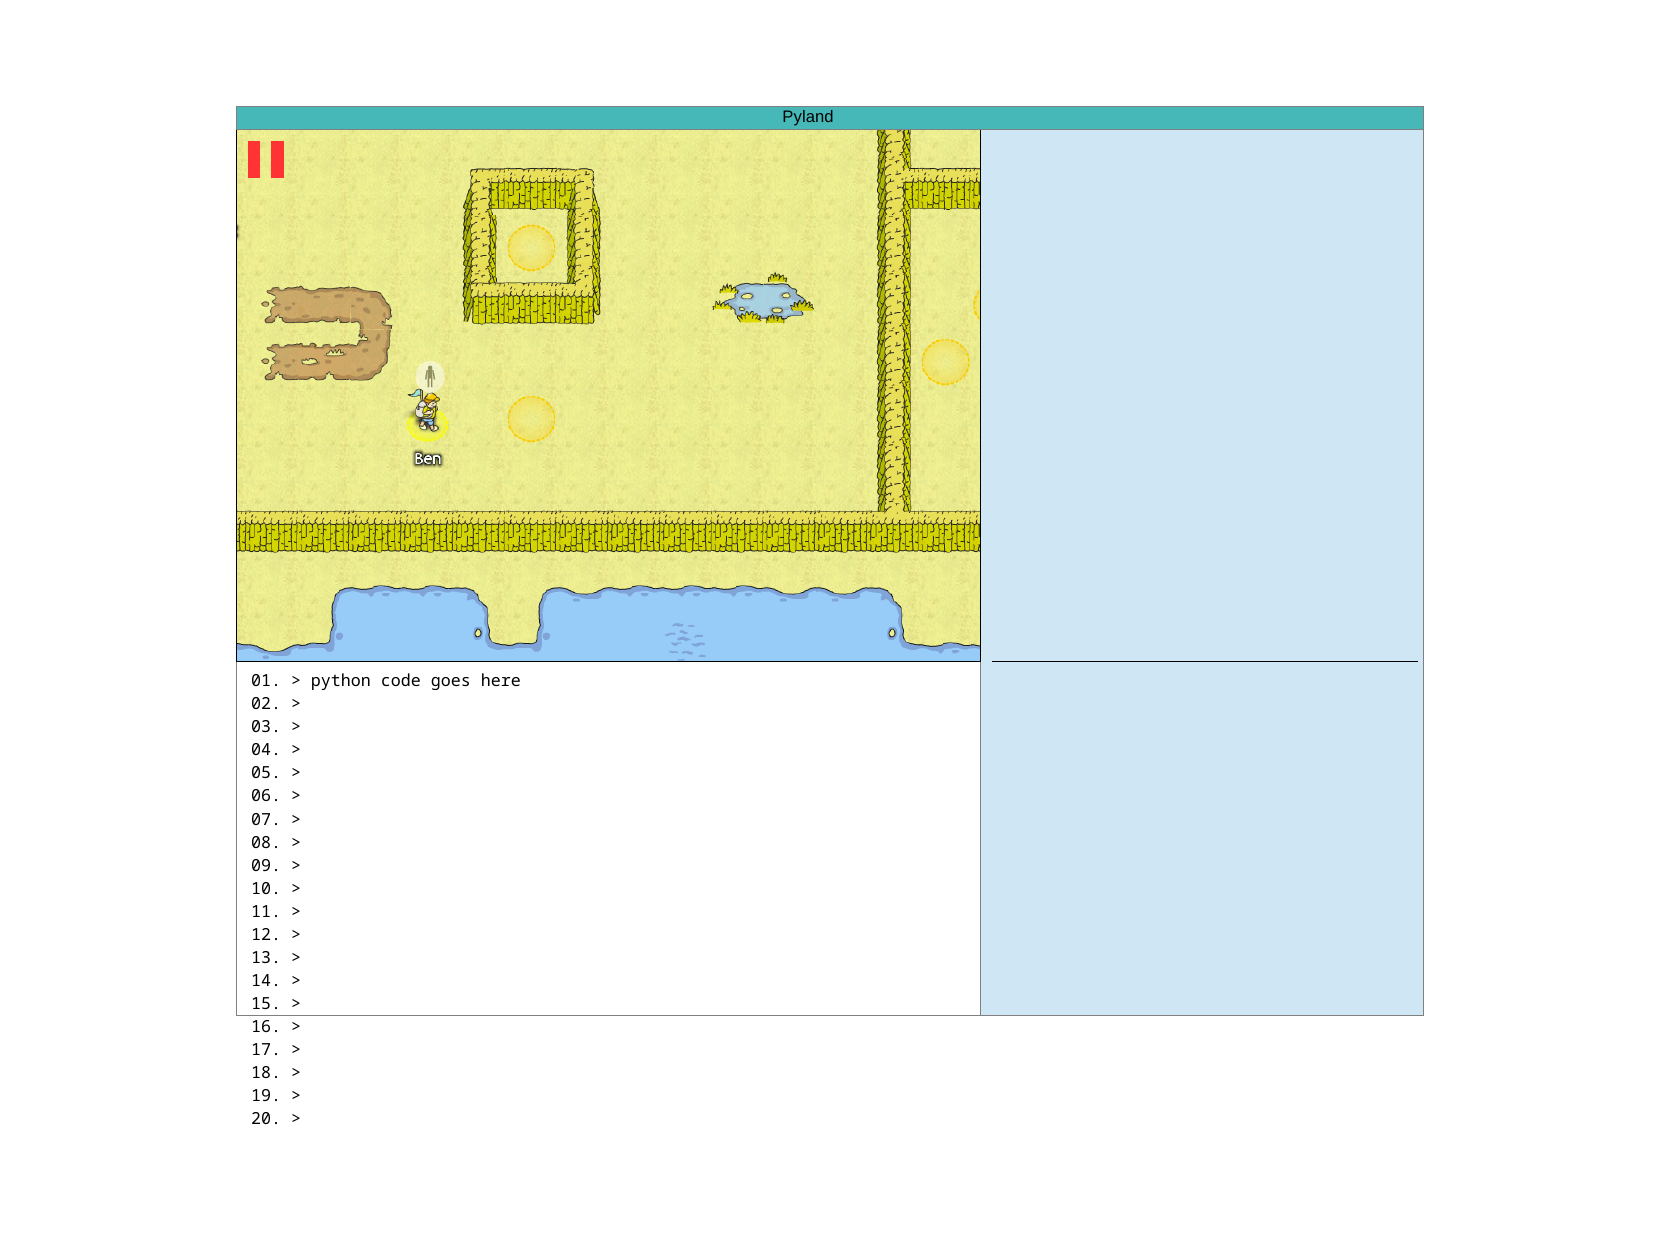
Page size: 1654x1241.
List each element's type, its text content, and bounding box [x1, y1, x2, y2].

text_box [236, 106, 767, 130]
text_box 01. > python code goes here 02. > 03. > 04. > 05. > 06. > 07. > 08. > 09. > 10. > 11. > 12. > 13. > 14. > 15. > 16. > 17. > 18. > 19. > 20. > [236, 661, 981, 1029]
text_box Pyland [767, 100, 1205, 137]
text_box [248, 141, 260, 178]
text_box [981, 106, 1424, 1016]
text_box [271, 141, 284, 178]
picture [237, 130, 980, 661]
